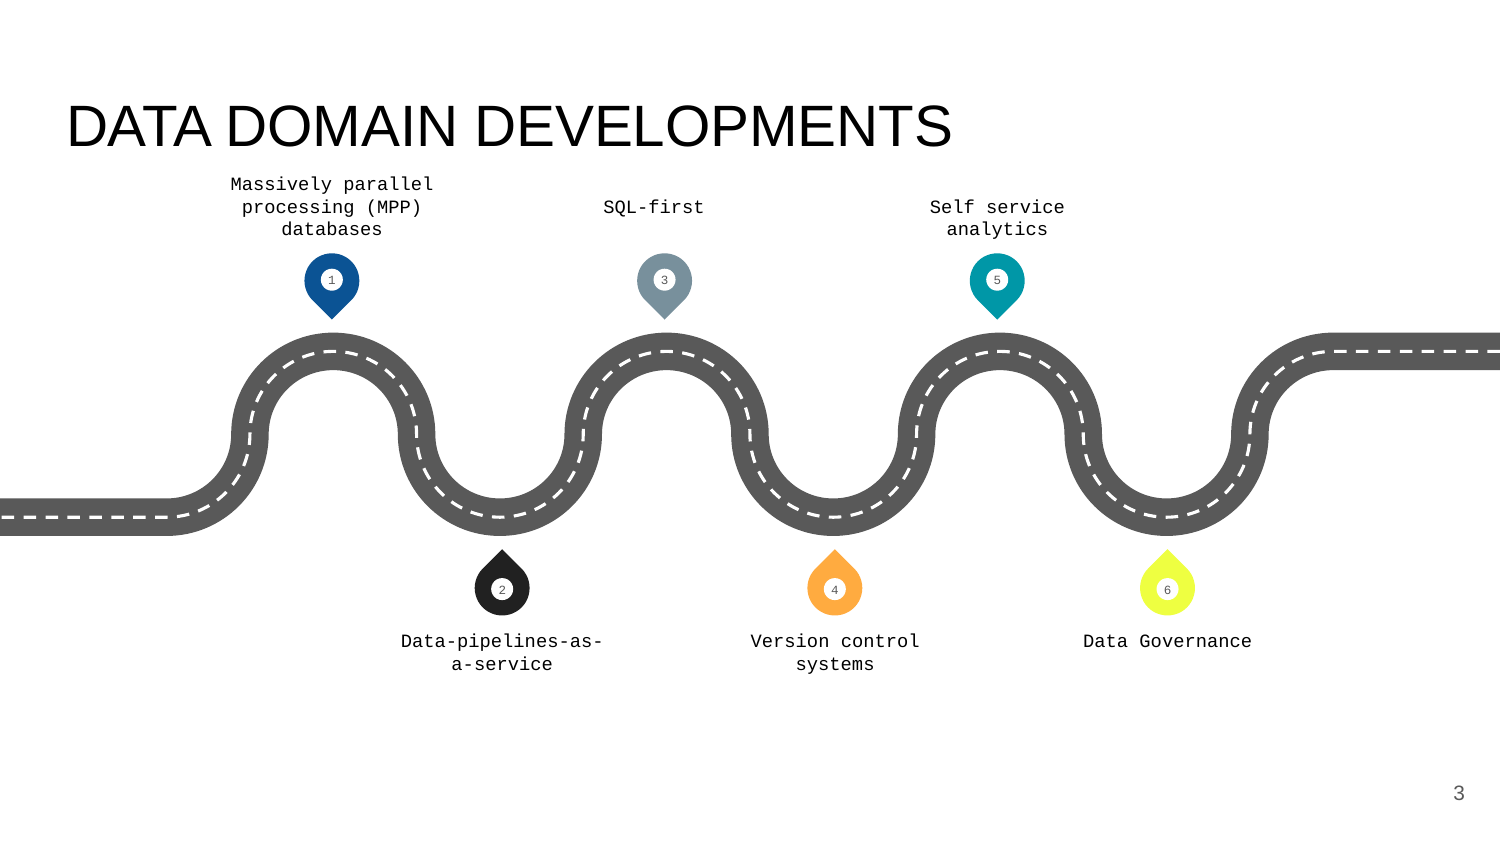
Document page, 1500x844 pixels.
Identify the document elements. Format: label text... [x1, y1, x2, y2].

text_box Data-pipelines-as-a-service [396, 629, 608, 717]
text_box 6 [1156, 578, 1179, 601]
text_box [304, 253, 360, 320]
text_box 5 [986, 268, 1009, 291]
title DATA DOMAIN DEVELOPMENTS [51, 72, 1449, 167]
text_box 2 [491, 578, 514, 601]
text_box Massively parallel processing (MPP) databases [226, 152, 438, 240]
text_box SQL-first BI tools [553, 152, 765, 240]
text_box Self service analytics [891, 152, 1103, 240]
text_box [969, 253, 1025, 320]
text_box [474, 549, 530, 616]
text_box Version control systems [729, 629, 941, 717]
slide_number 1 [1389, 764, 1480, 830]
text_box [1140, 549, 1195, 616]
text_box 1 [320, 268, 343, 291]
text_box 3 [653, 268, 676, 291]
text_box [637, 253, 693, 320]
text_box Data Governance [1062, 629, 1273, 717]
text_box 4 [823, 578, 846, 601]
text_box [807, 549, 863, 616]
